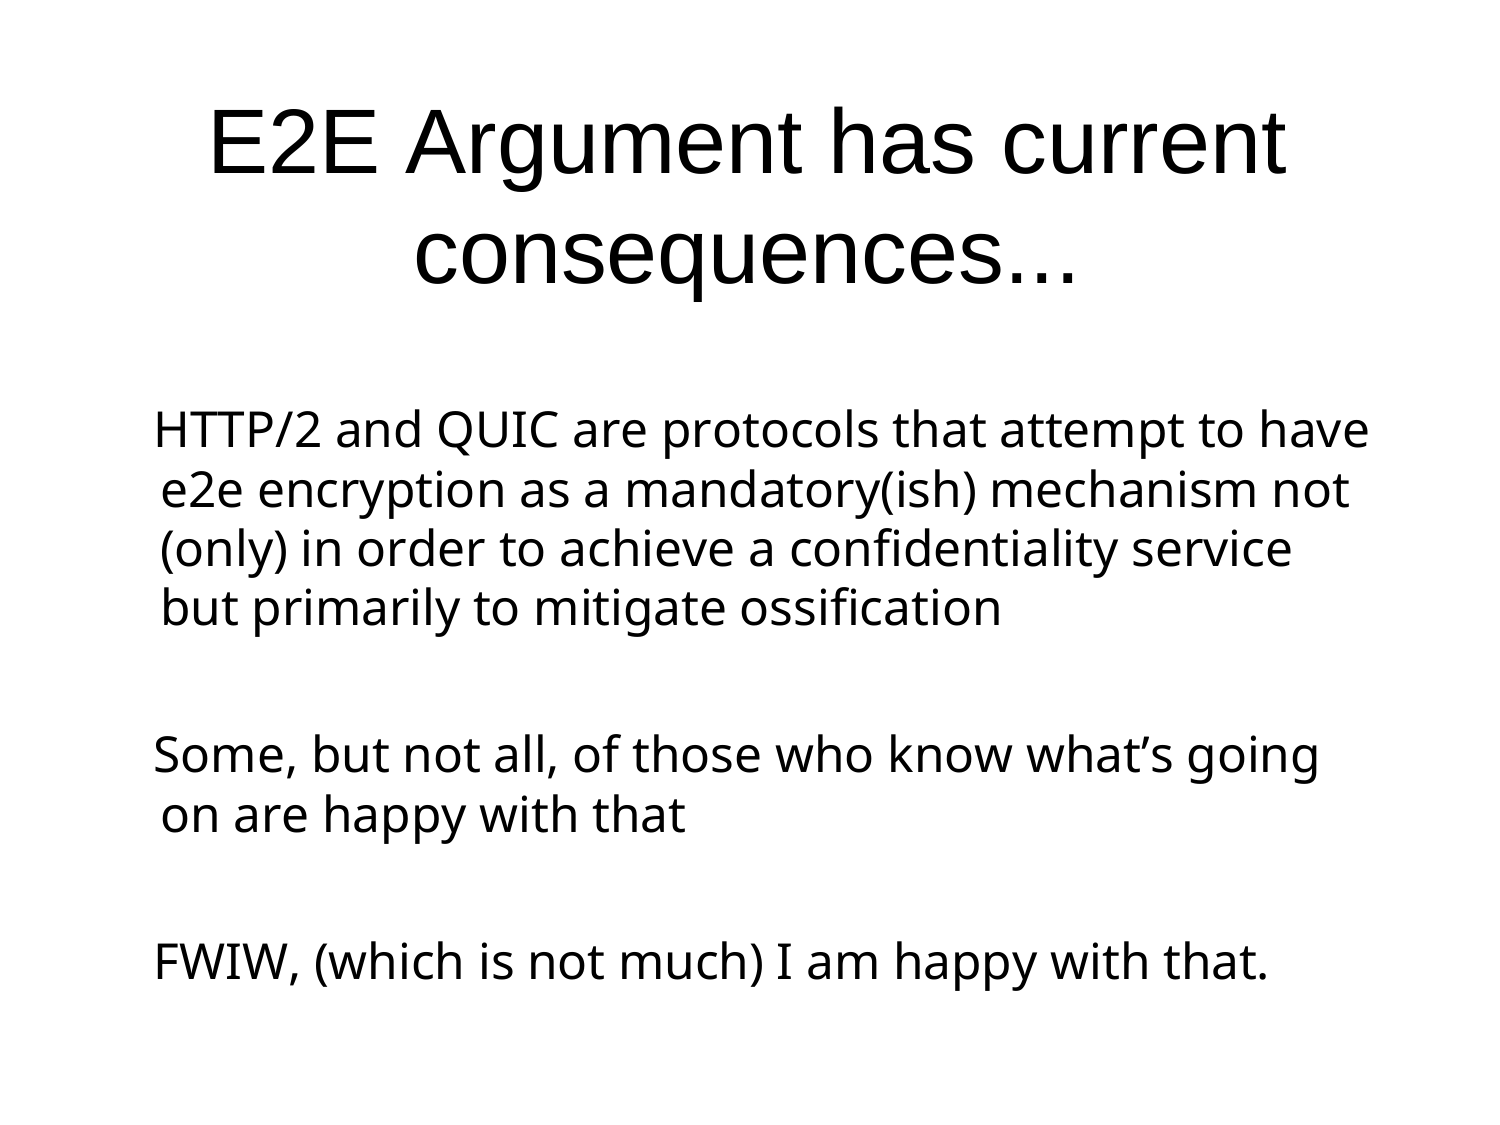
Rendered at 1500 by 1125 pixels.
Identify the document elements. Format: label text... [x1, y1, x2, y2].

list HTTP/2 and QUIC are protocols that attempt to have e2e encryption as a mandatory(ish) mechanism not (only) in order to achieve a confidentiality service but primarily to mitigate ossification Some, but not all, of those who know what’s going on are happy with that FWIW, (which is not much) I am happy with that. [112, 324, 1383, 996]
title E2E Argument has current consequences... [112, 81, 1383, 302]
